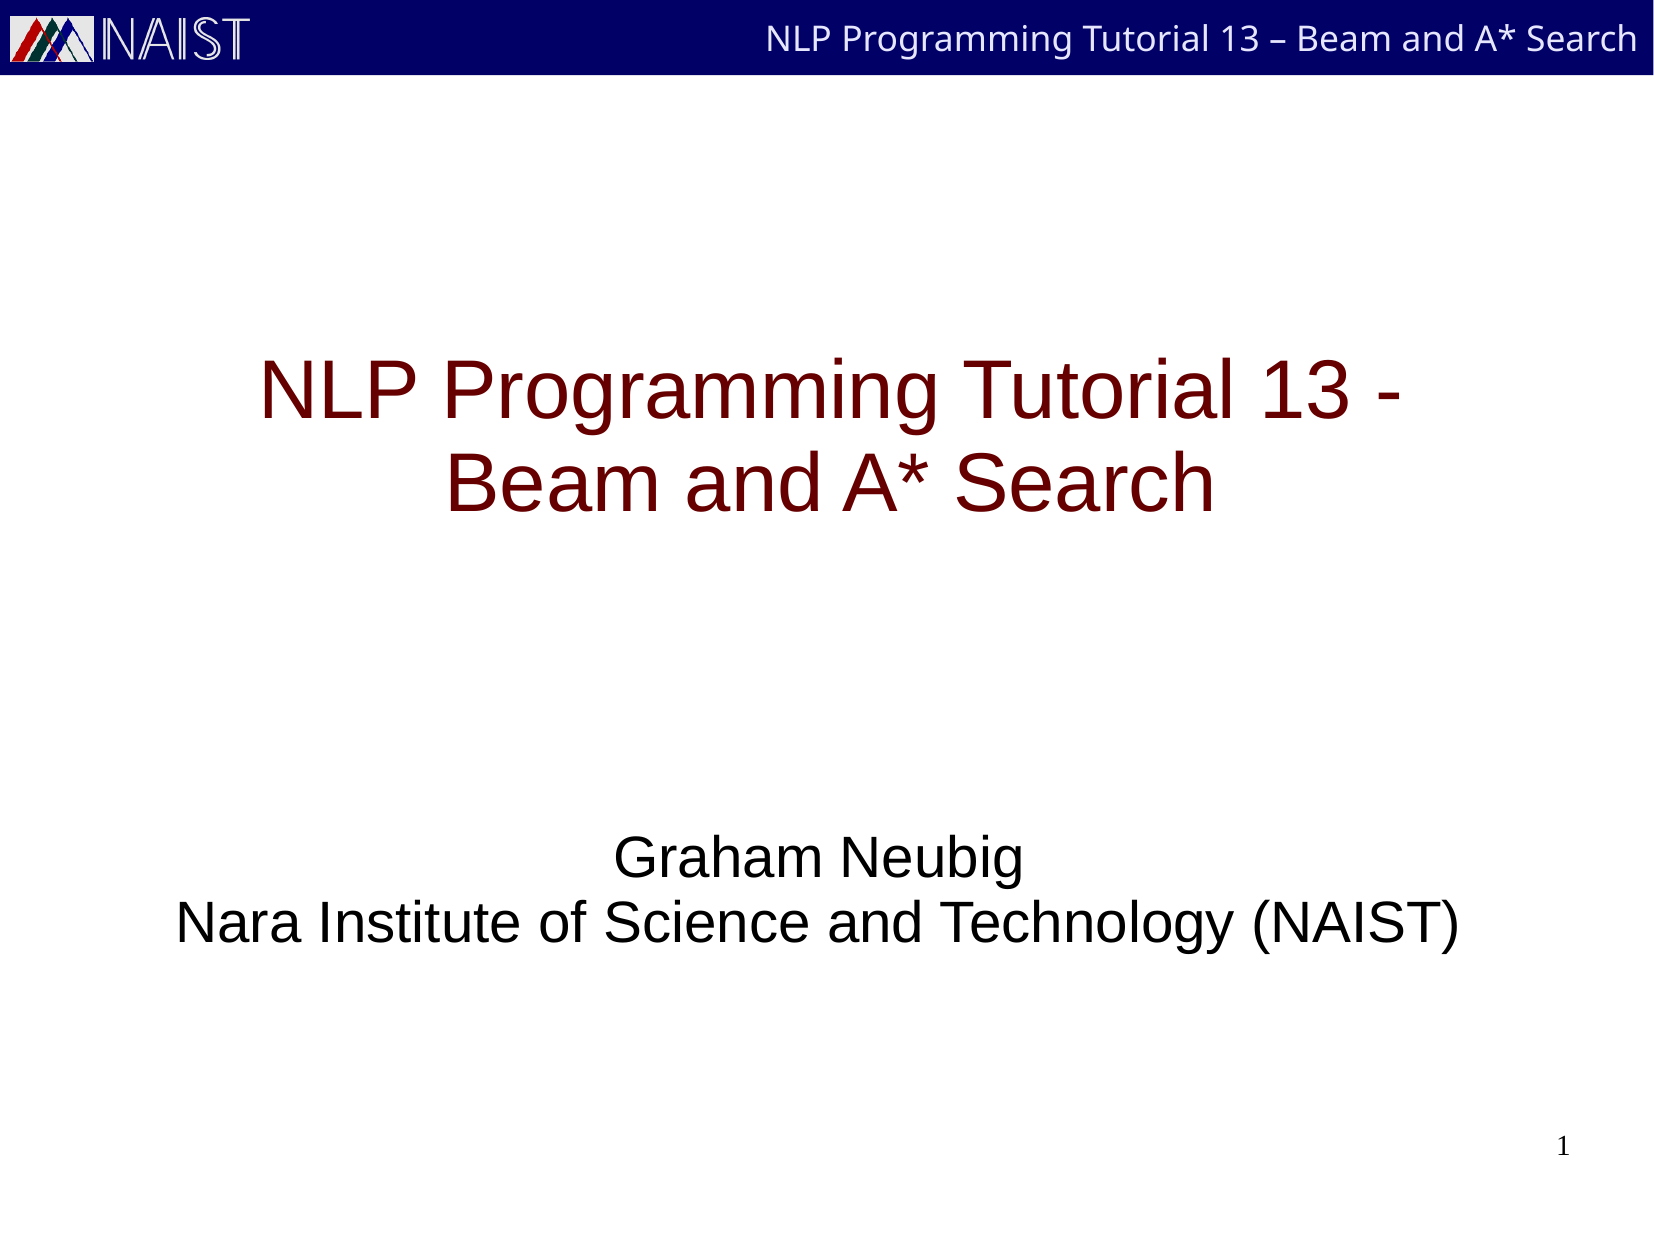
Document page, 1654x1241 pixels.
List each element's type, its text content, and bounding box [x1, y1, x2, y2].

picture [102, 17, 251, 60]
subtitle Graham Neubig Nara Institute of Science and Technology (NAIST) [75, 780, 1564, 999]
title NLP Programming Tutorial 13 - Beam and A* Search [86, 339, 1576, 533]
picture [10, 16, 94, 62]
